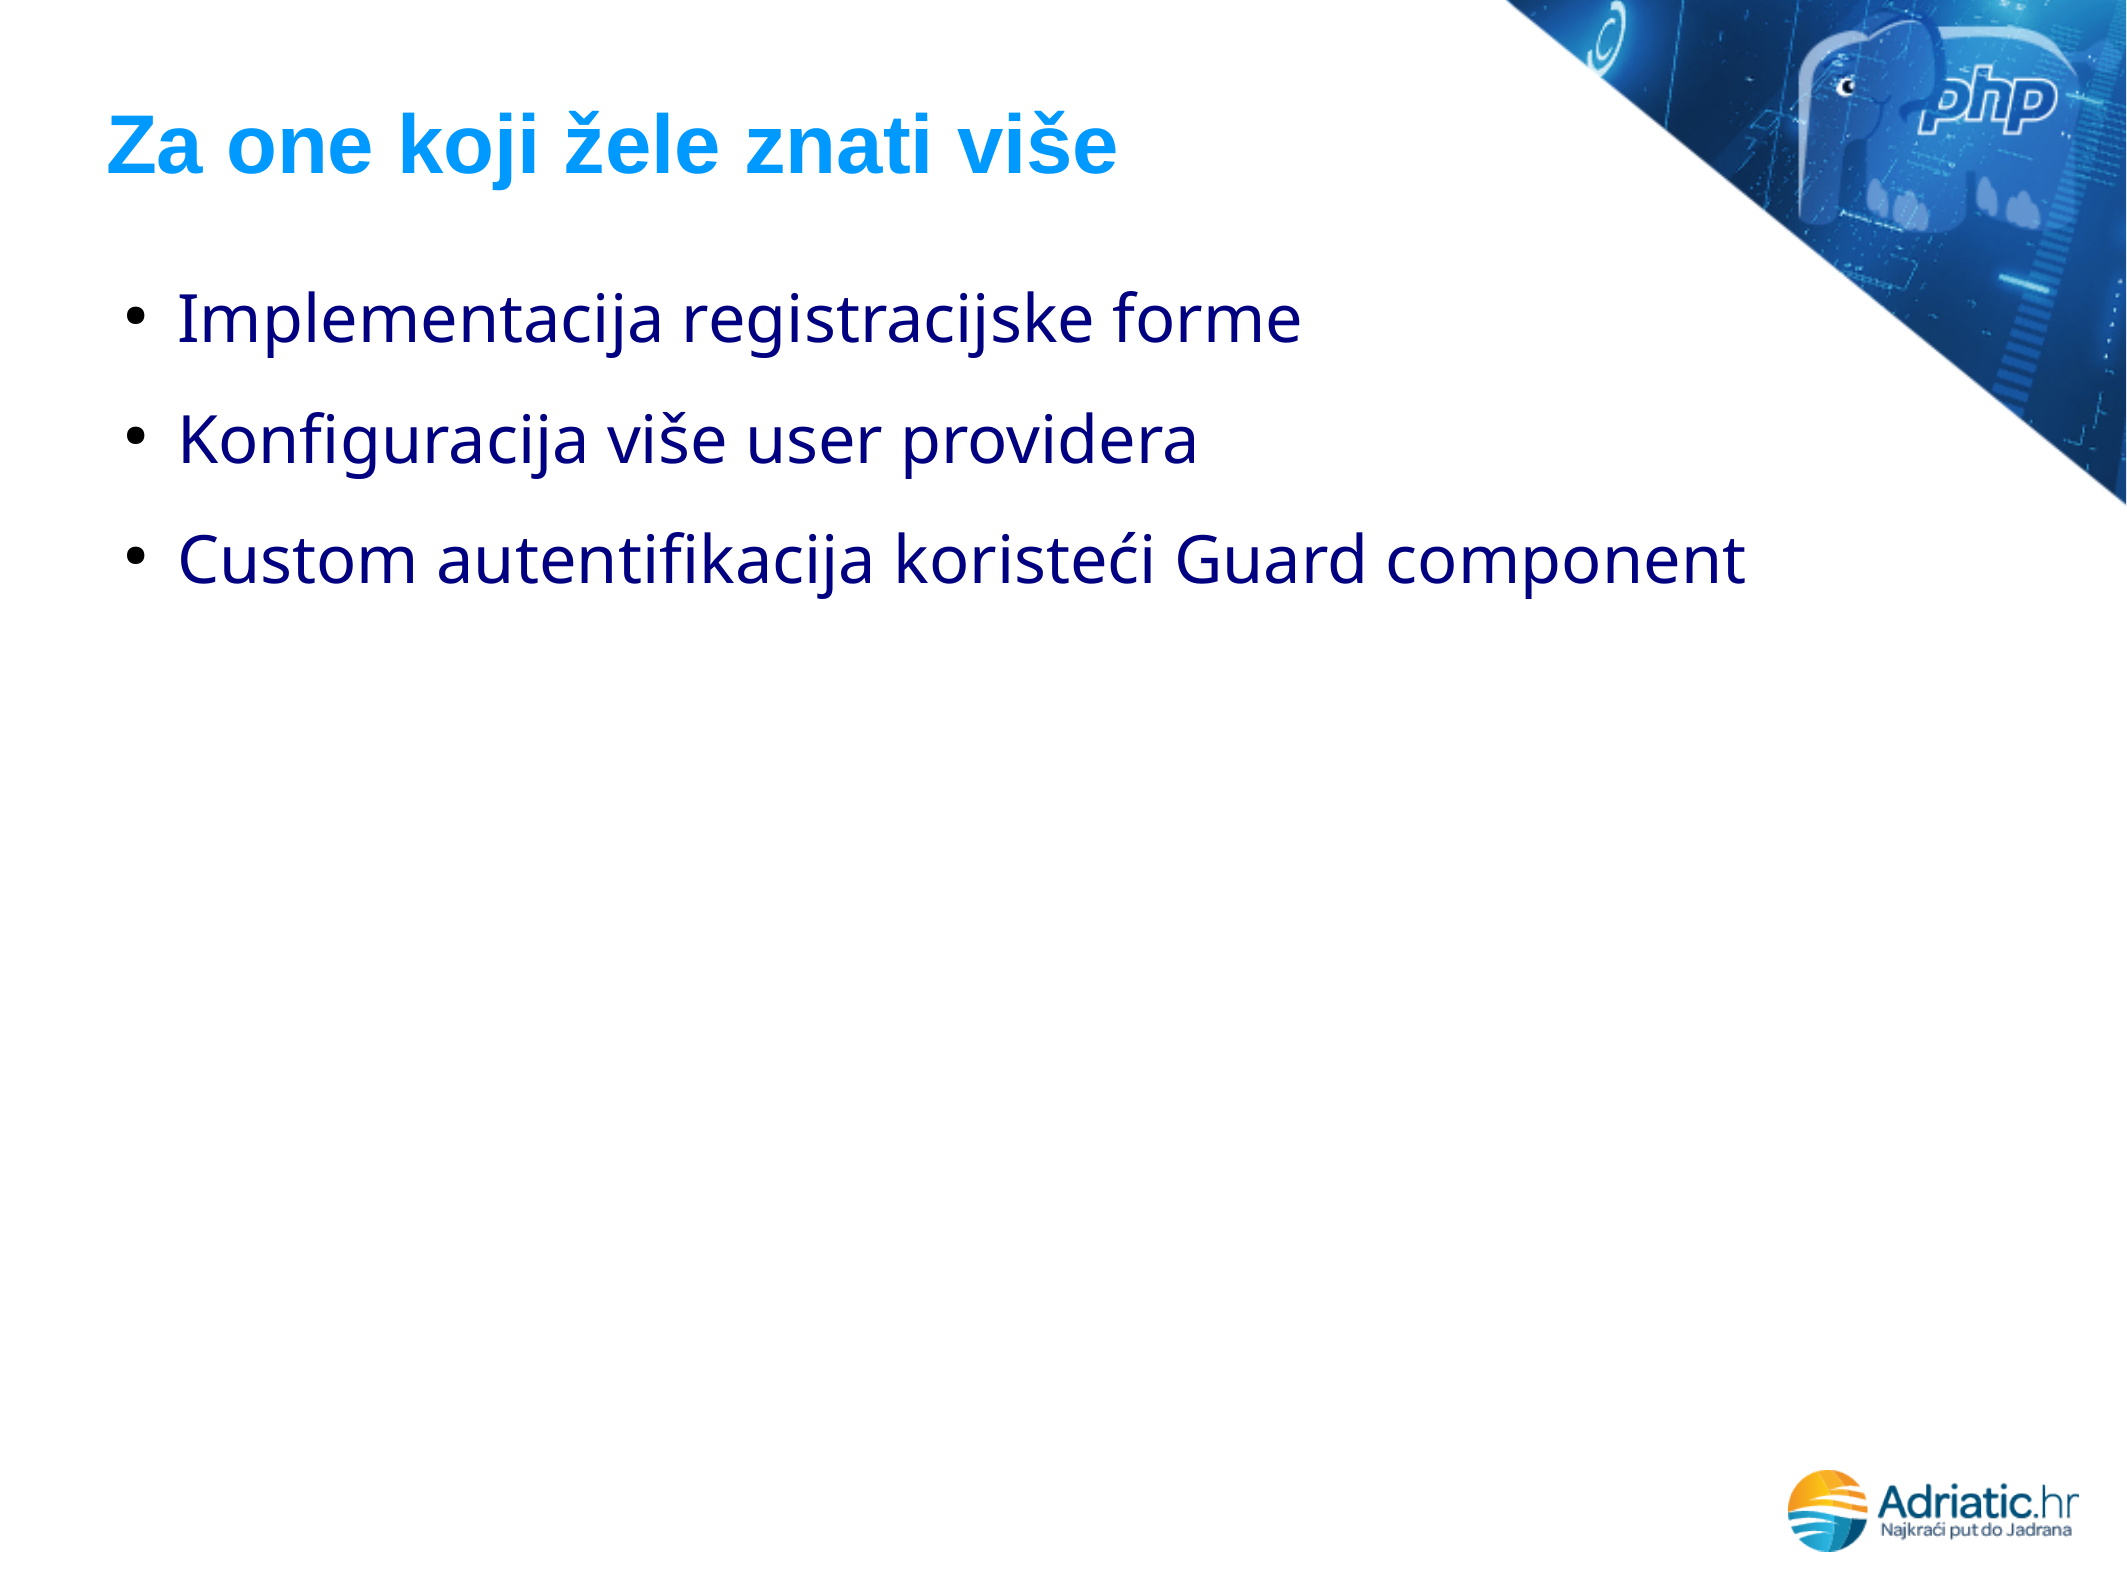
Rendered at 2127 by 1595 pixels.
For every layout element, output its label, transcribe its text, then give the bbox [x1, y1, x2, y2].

picture [1788, 1470, 2079, 1552]
title Za one koji žele znati više [106, 70, 1630, 219]
picture [1505, 0, 2127, 625]
list Implementacija registracijske forme Konfiguracija više user providera Custom autentifikacija koristeći Guard component [106, 271, 2020, 1453]
